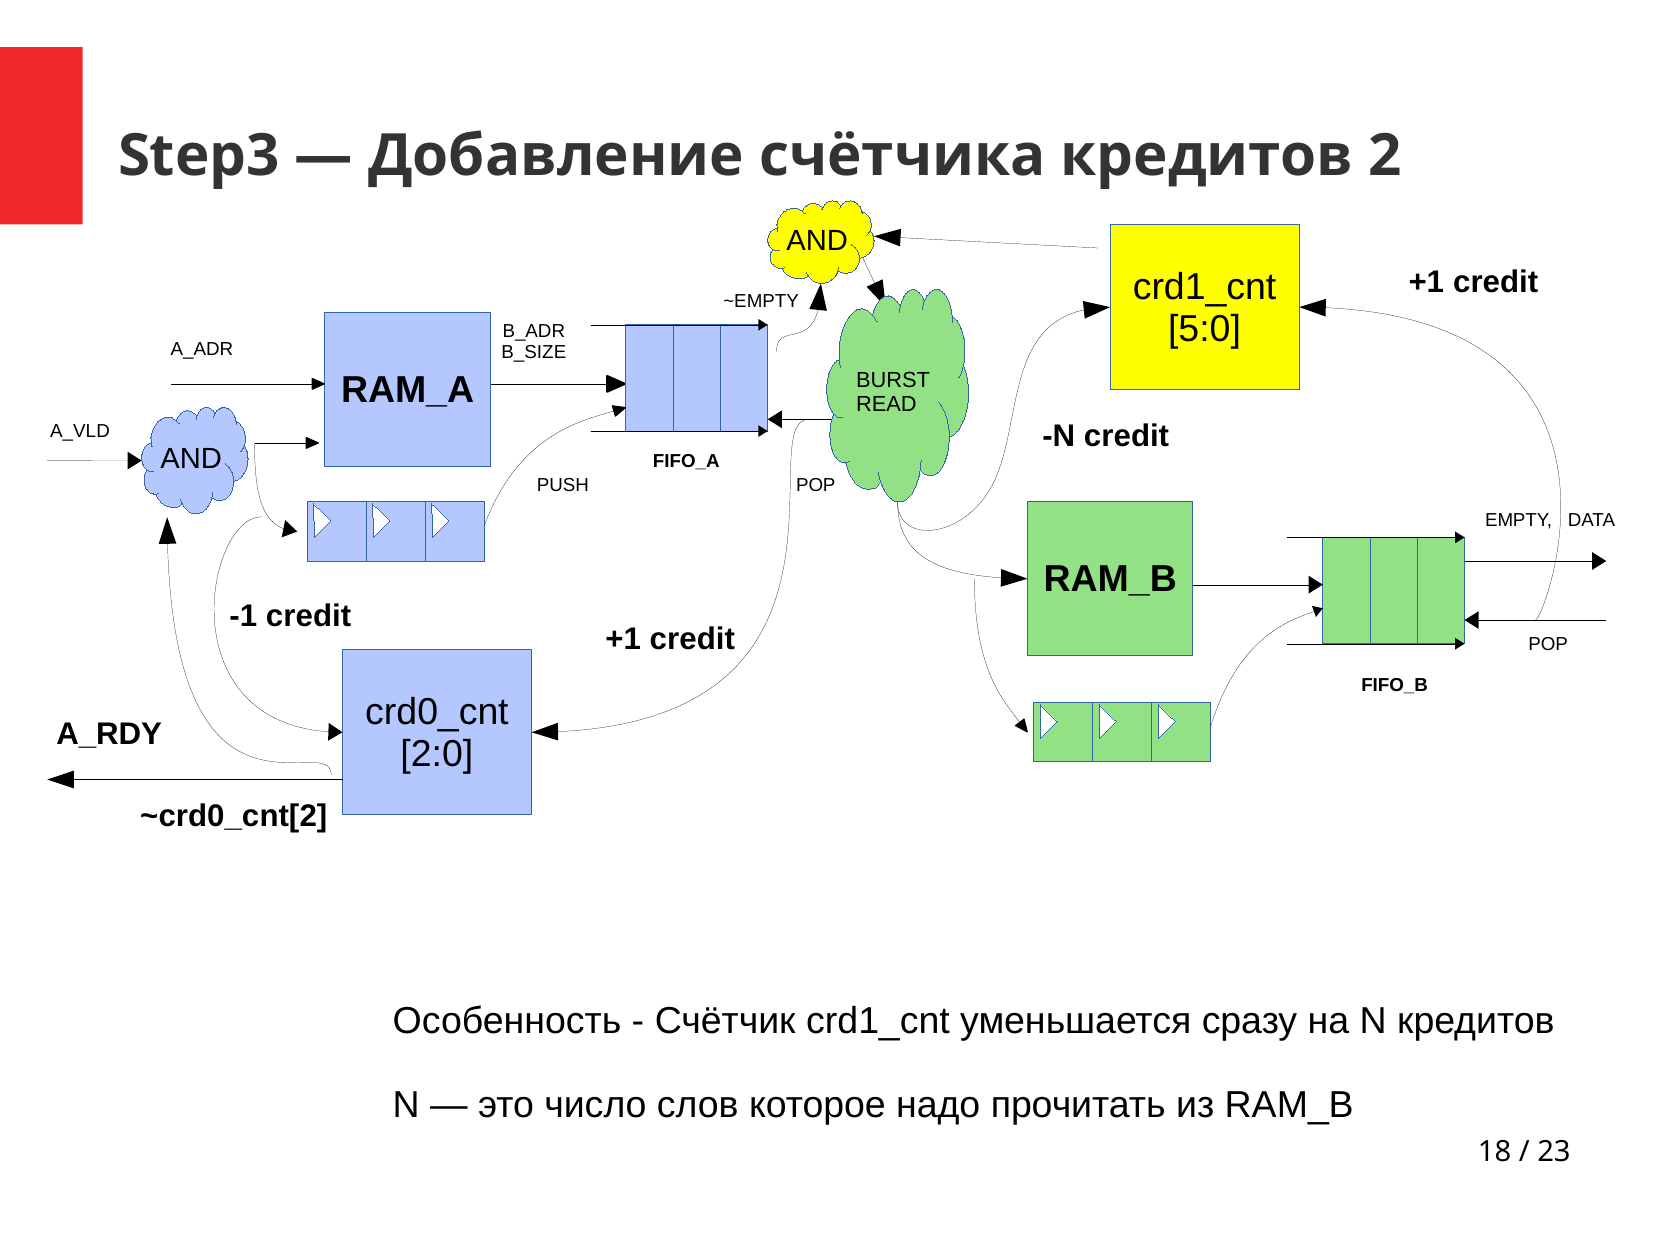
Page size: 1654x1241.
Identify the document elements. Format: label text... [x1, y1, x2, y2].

text_box FIFO_A [638, 442, 735, 479]
text_box Особенность - Счётчик crd1_cnt уменьшается сразу на N кредитов N — это число слов которое надо прочитать из RAM_B [377, 992, 1571, 1132]
text_box AND [767, 200, 875, 284]
text_box A_ADR [155, 330, 249, 367]
text_box crd0_cnt [2:0] [342, 649, 532, 815]
text_box RAM_A [324, 312, 491, 467]
text_box B_ADR B_SIZE [486, 313, 581, 369]
text_box +1 credit [1393, 256, 1554, 307]
text_box +1 credit [590, 614, 751, 664]
text_box A_RDY [41, 708, 178, 759]
text_box [625, 326, 768, 431]
text_box A_VLD [35, 413, 125, 449]
text_box POP [790, 466, 851, 502]
text_box AND [141, 407, 249, 514]
text_box FIFO_B [1346, 667, 1443, 703]
text_box [1322, 538, 1465, 644]
text_box RAM_B [1027, 501, 1193, 656]
text_box [1033, 702, 1211, 762]
text_box PUSH [522, 466, 604, 502]
text_box crd1_cnt [5:0] [1110, 224, 1300, 390]
text_box BURST READ [841, 360, 945, 424]
text_box POP [1513, 626, 1583, 662]
title Step3 — Добавление счётчика кредитов 2 [118, 49, 1571, 257]
text_box POP [781, 466, 790, 502]
text_box -N credit [1027, 411, 1185, 461]
text_box [307, 501, 485, 562]
text_box EMPTY, DATA [1560, 502, 1630, 538]
text_box ~crd0_cnt[2] [125, 791, 343, 841]
text_box ~EMPTY [708, 283, 814, 319]
text_box -1 credit [214, 590, 367, 641]
text_box [826, 289, 969, 502]
text_box EMPTY, DATA [1470, 502, 1560, 538]
